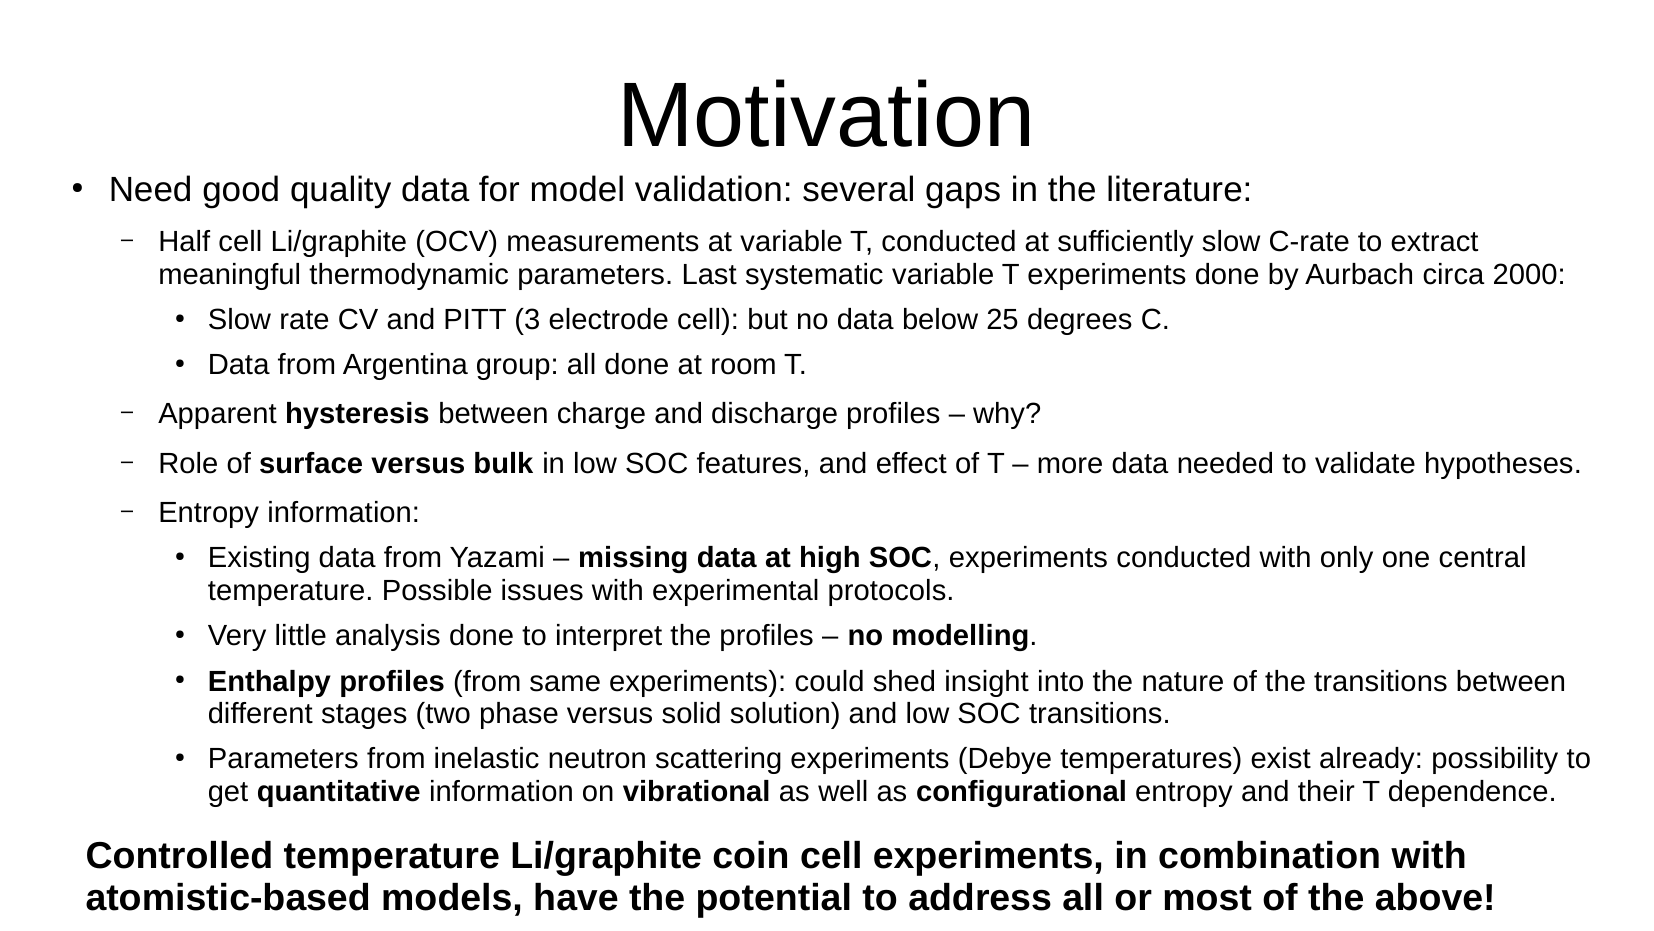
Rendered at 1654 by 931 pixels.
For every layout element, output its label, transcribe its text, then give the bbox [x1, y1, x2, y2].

list Need good quality data for model validation: several gaps in the literature: Half cell Li/graphite (OCV) measurements at variable T, conducted at sufficiently slow C-rate to extract meaningful thermodynamic parameters. Last systematic variable T experiments done by Aurbach circa 2000: Slow rate CV and PITT (3 electrode cell): but no data below 25 degrees C. Data from Argentina group: all done at room T. Apparent hysteresis between charge and discharge profiles – why? Role of surface versus bulk in low SOC features, and effect of T – more data needed to validate hypotheses. Entropy information: Existing data from Yazami – missing data at high SOC, experiments conducted with only one central temperature. Possible issues with experimental protocols. Very little analysis done to interpret the profiles – no modelling. Enthalpy profiles (from same experiments): could shed insight into the nature of the transitions between different stages (two phase versus solid solution) and low SOC transitions. Parameters from inelastic neutron scattering experiments (Debye temperatures) exist already: possibility to get quantitative information on vibrational as well as configurational entropy and their T dependence. [59, 169, 1595, 827]
text_box Controlled temperature Li/graphite coin cell experiments, in combination with atomistic-based models, have the potential to address all or most of the above! [70, 826, 1638, 926]
title Motivation [82, 37, 1571, 169]
